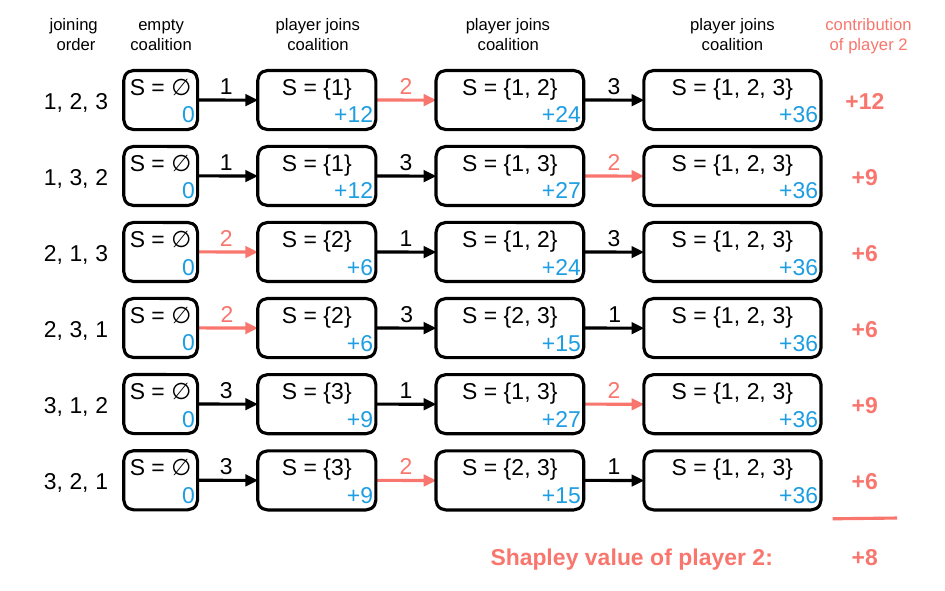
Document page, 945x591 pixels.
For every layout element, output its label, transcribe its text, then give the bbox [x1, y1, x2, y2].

text_box Shapley value of player 2: [490, 527, 821, 587]
text_box S = ∅ 0 [123, 146, 198, 206]
text_box +9 [834, 146, 895, 206]
text_box S = {2} +6 [257, 298, 376, 358]
text_box +6 [834, 222, 895, 282]
text_box S = {1, 2} +24 [436, 70, 584, 130]
text_box 1 [585, 450, 643, 481]
text_box S = {3} +9 [257, 450, 376, 510]
text_box S = {1, 2, 3} +36 [643, 374, 822, 434]
text_box S = ∅ 0 [123, 222, 198, 282]
text_box S = ∅ 0 [123, 70, 198, 130]
text_box 2 [197, 222, 255, 252]
text_box +6 [834, 450, 895, 510]
text_box +6 [834, 298, 895, 358]
text_box player joins coalition [434, 4, 582, 64]
text_box S = {3} +9 [257, 374, 376, 434]
text_box 1 [586, 298, 644, 329]
text_box S = {2} +6 [257, 222, 376, 282]
text_box S = {1, 2, 3} +36 [643, 450, 822, 510]
text_box 2 [585, 146, 643, 177]
text_box 1 [377, 374, 435, 405]
text_box S = ∅ 0 [123, 298, 198, 358]
text_box S = {2, 3} +15 [436, 298, 584, 358]
text_box 3, 1, 2 [28, 374, 124, 434]
text_box S = {1, 2, 3} +36 [643, 146, 822, 206]
text_box 3 [377, 146, 435, 176]
text_box +9 [834, 374, 895, 434]
text_box +12 [834, 70, 895, 130]
text_box 3 [197, 450, 255, 481]
text_box 2 [377, 70, 435, 100]
text_box 1 [377, 222, 435, 252]
text_box S = {2, 3} +15 [436, 450, 584, 510]
text_box 2, 1, 3 [28, 222, 124, 282]
text_box empty coalition [124, 4, 199, 64]
text_box 3 [197, 374, 255, 405]
text_box 1 [197, 146, 255, 177]
text_box S = {1, 2, 3} +36 [643, 222, 822, 282]
text_box 3 [378, 298, 436, 328]
text_box S = ∅ 0 [123, 374, 198, 434]
text_box 2 [198, 298, 256, 329]
text_box 1, 3, 2 [28, 146, 124, 206]
text_box joining order [28, 4, 124, 64]
text_box player joins coalition [257, 4, 379, 64]
text_box 2 [377, 450, 435, 481]
text_box S = {1, 2, 3} +36 [643, 298, 822, 358]
text_box S = {1, 3} +27 [436, 374, 584, 434]
text_box player joins coalition [643, 4, 821, 64]
text_box 3, 2, 1 [28, 450, 124, 510]
text_box S = {1} +12 [257, 146, 376, 206]
text_box 3 [585, 70, 643, 101]
text_box 3 [585, 222, 643, 252]
text_box 1, 2, 3 [28, 70, 124, 130]
text_box S = ∅ 0 [123, 450, 198, 510]
text_box 2 [585, 374, 643, 405]
text_box S = {1} +12 [257, 70, 376, 130]
text_box +8 [834, 526, 895, 586]
text_box 2, 3, 1 [28, 298, 124, 358]
text_box 1 [197, 70, 255, 101]
text_box contribution of player 2 [821, 4, 917, 64]
text_box S = {1, 3} +27 [436, 146, 584, 206]
text_box S = {1, 2} +24 [436, 222, 584, 282]
text_box S = {1, 2, 3} +36 [643, 70, 822, 130]
